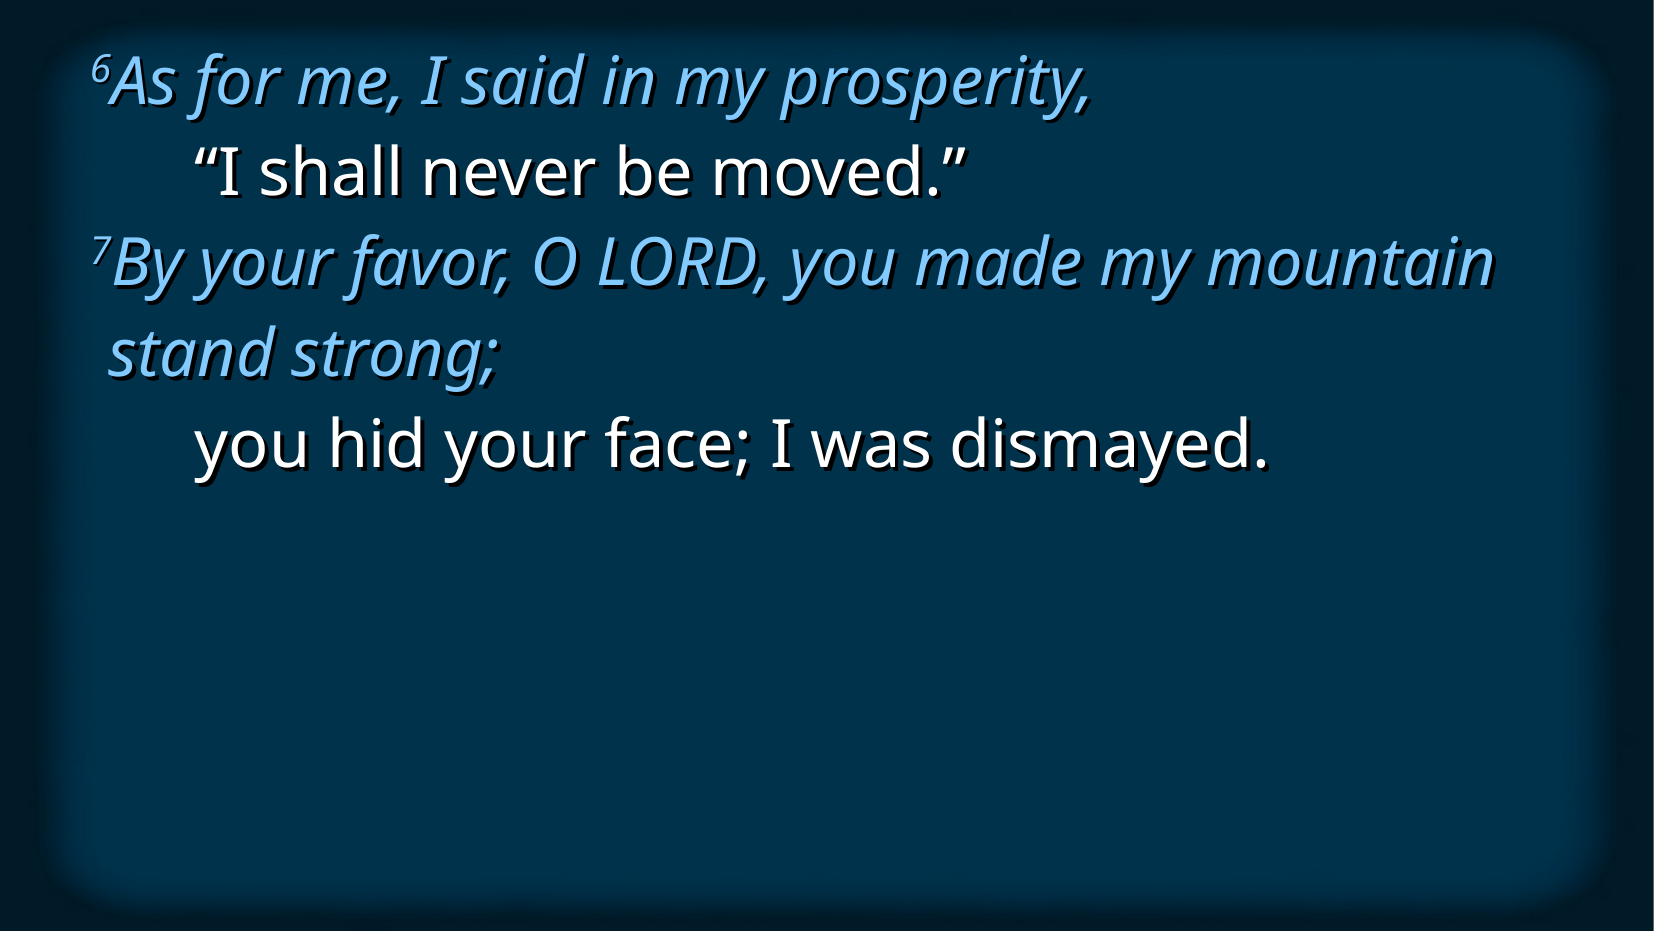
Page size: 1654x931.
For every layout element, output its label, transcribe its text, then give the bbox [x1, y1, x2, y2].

text_box 6As for me, I said in my prosperity, “I shall never be moved.” 7By your favor, O LORD, you made my mountain stand strong; you hid your face; I was dismayed. [75, 25, 1576, 511]
picture [0, 0, 1654, 931]
